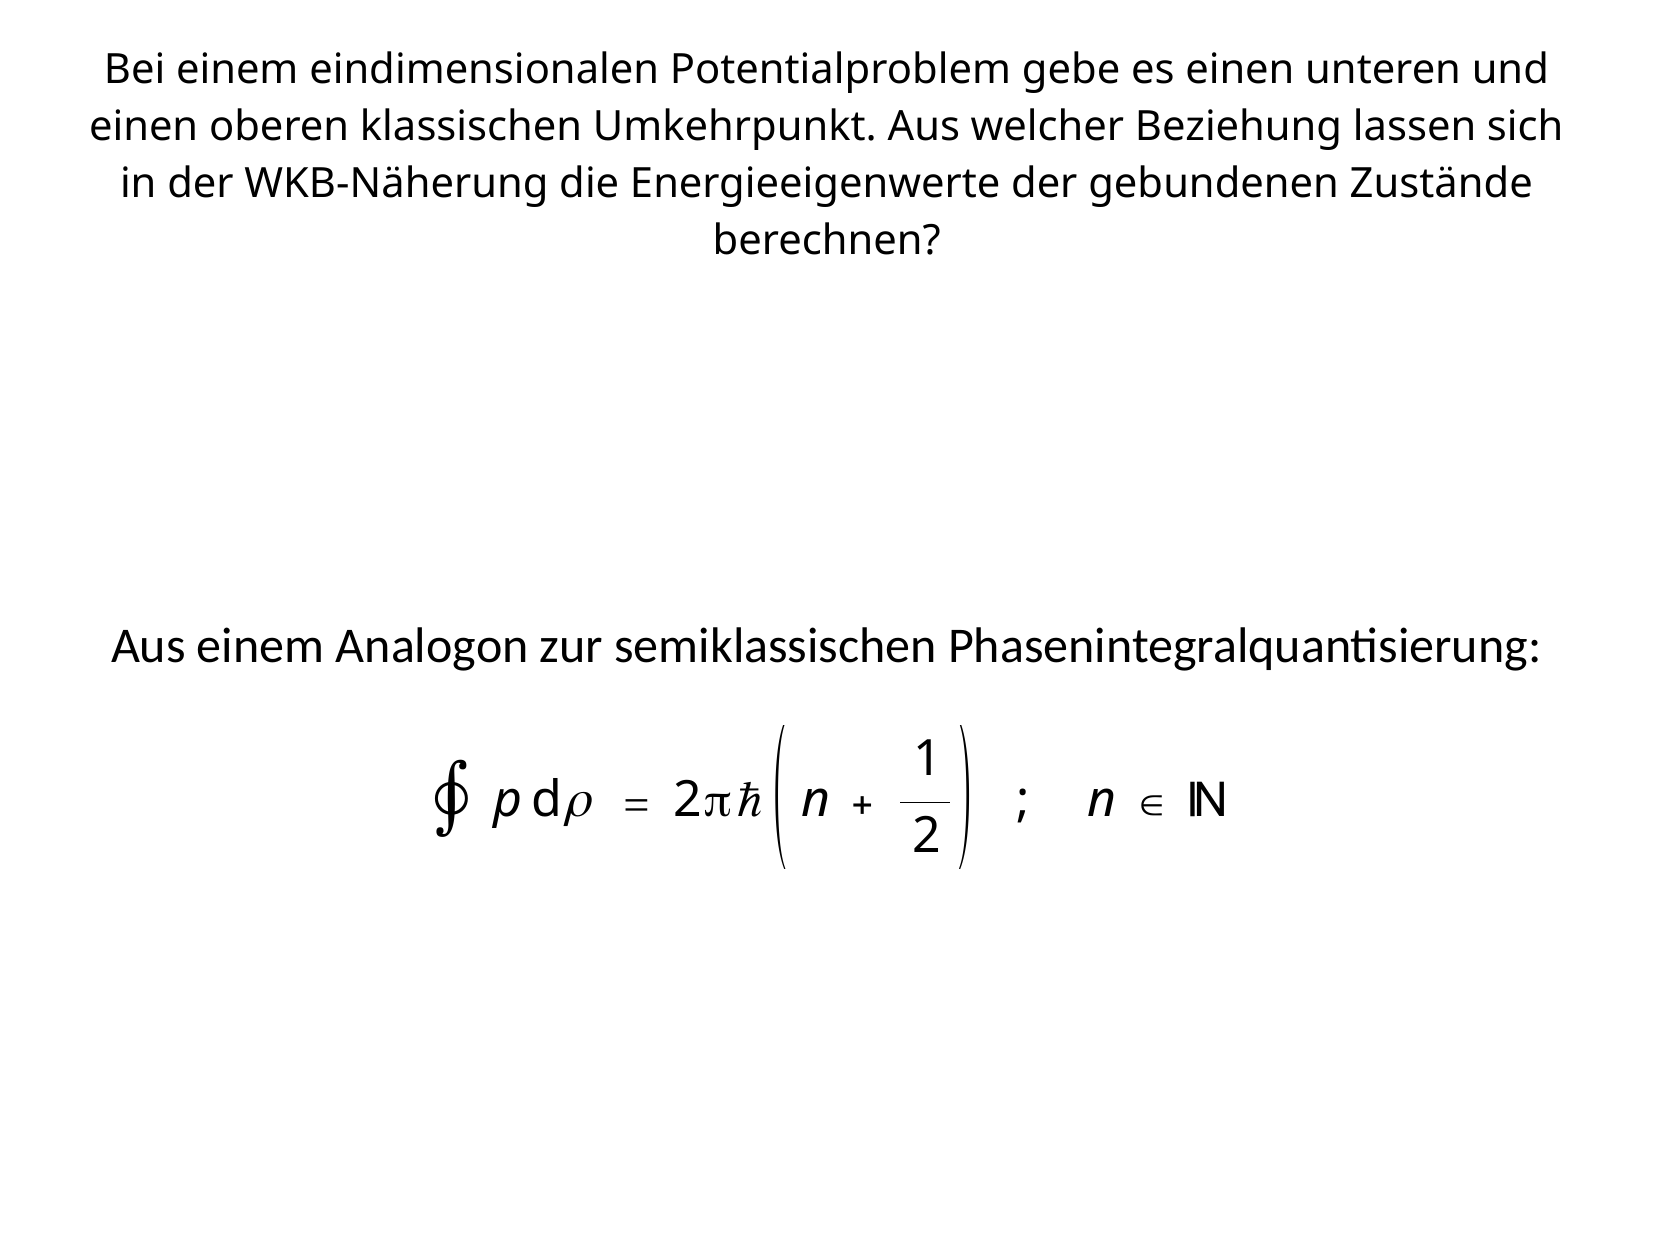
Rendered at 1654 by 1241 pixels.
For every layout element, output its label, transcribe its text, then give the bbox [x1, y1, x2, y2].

subtitle Aus einem Analogon zur semiklassischen Phasenintegralquantisierung: [82, 290, 1571, 1010]
chart [420, 725, 1234, 869]
title Bei einem eindimensionalen Potentialproblem gebe es einen unteren und einen oberen klassischen Umkehrpunkt. Aus welcher Beziehung lassen sich in der WKB-Näherung die Energieeigenwerte der gebundenen Zustände berechnen? [82, 49, 1571, 257]
